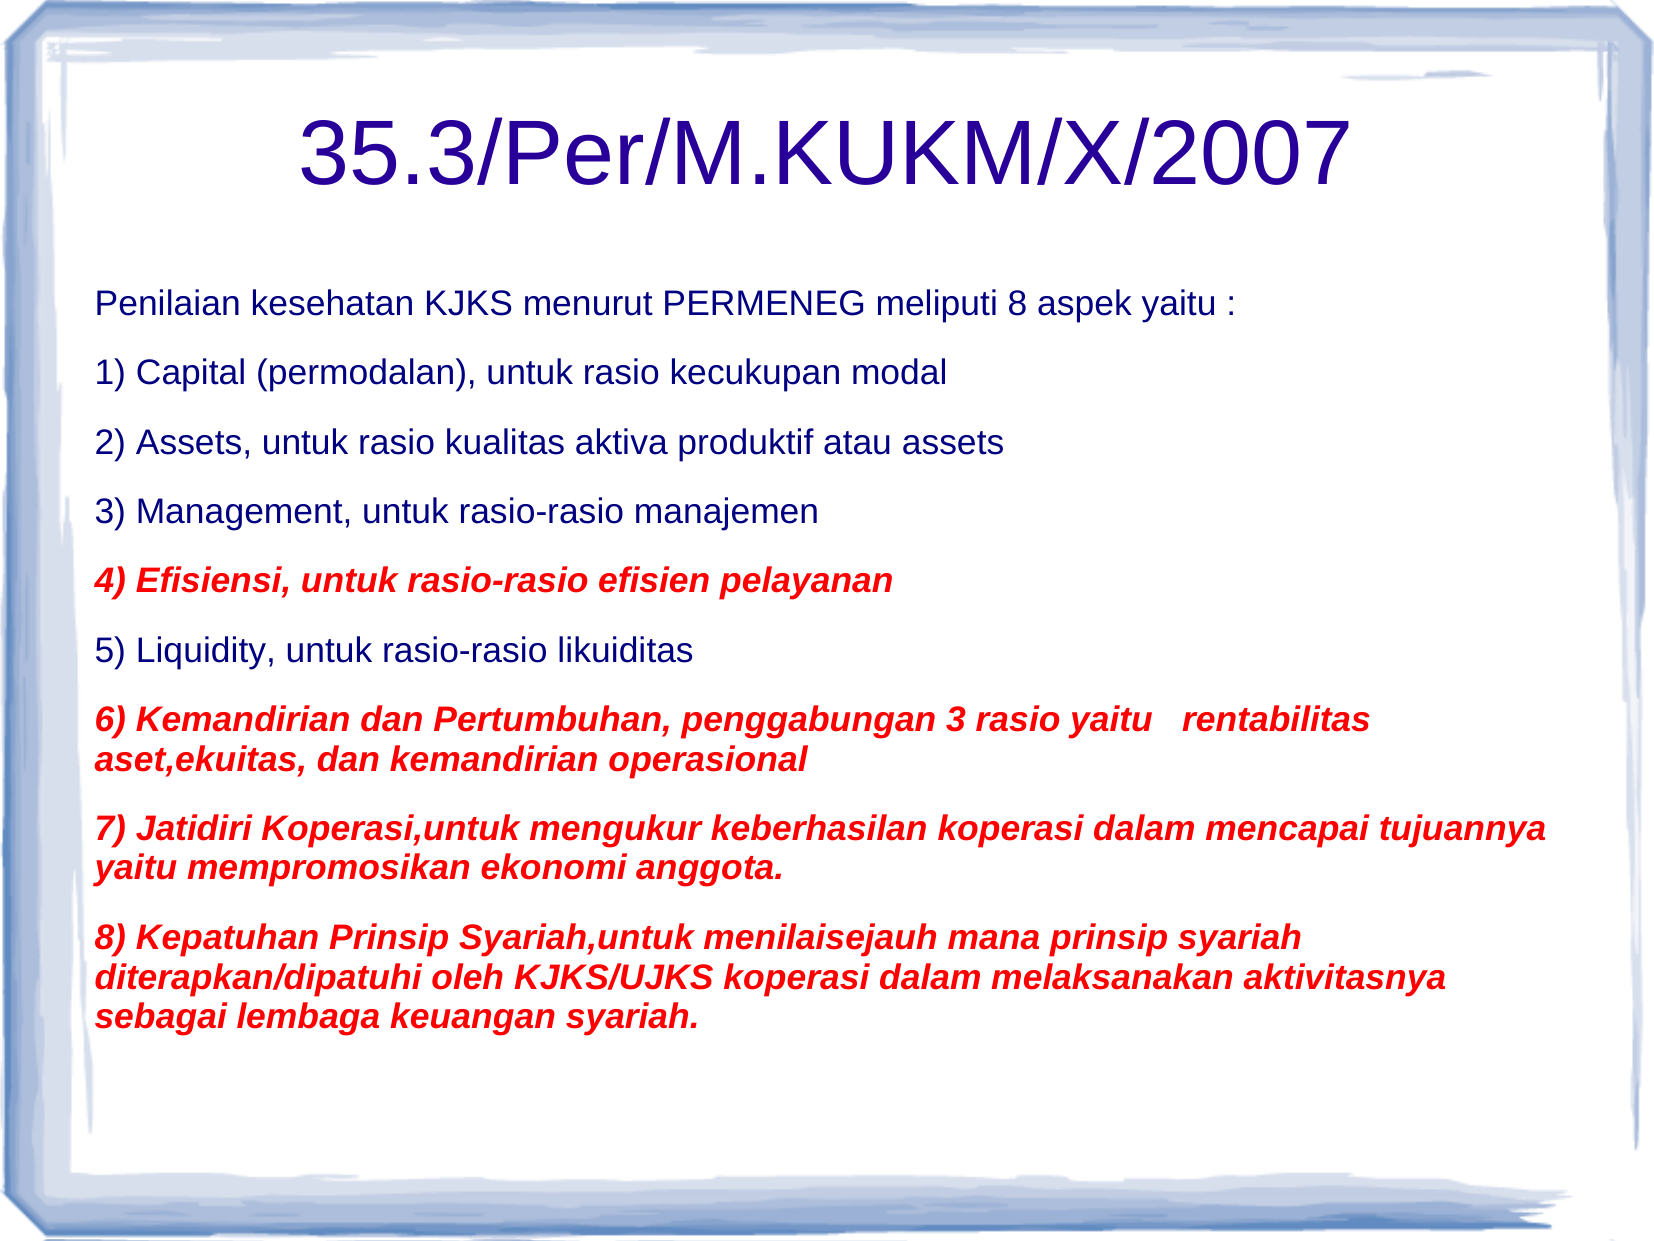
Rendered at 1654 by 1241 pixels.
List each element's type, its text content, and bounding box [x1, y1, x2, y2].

picture [0, 0, 1654, 1241]
title 35.3/Per/M.KUKM/X/2007 [82, 49, 1571, 257]
list Penilaian kesehatan KJKS menurut PERMENEG meliputi 8 aspek yaitu : 1) Capital (permodalan), untuk rasio kecukupan modal 2) Assets, untuk rasio kualitas aktiva produktif atau assets 3) Management, untuk rasio-rasio manajemen 4) Efisiensi, untuk rasio-rasio efisien pelayanan 5) Liquidity, untuk rasio-rasio likuiditas 6) Kemandirian dan Pertumbuhan, penggabungan 3 rasio yaitu rentabilitas aset,ekuitas, dan kemandirian operasional 7) Jatidiri Koperasi,untuk mengukur keberhasilan koperasi dalam mencapai tujuannya yaitu mempromosikan ekonomi anggota. 8) Kepatuhan Prinsip Syariah,untuk menilaisejauh mana prinsip syariah diterapkan/dipatuhi oleh KJKS/UJKS koperasi dalam melaksanakan aktivitasnya sebagai lembaga keuangan syariah. [94, 283, 1548, 1193]
